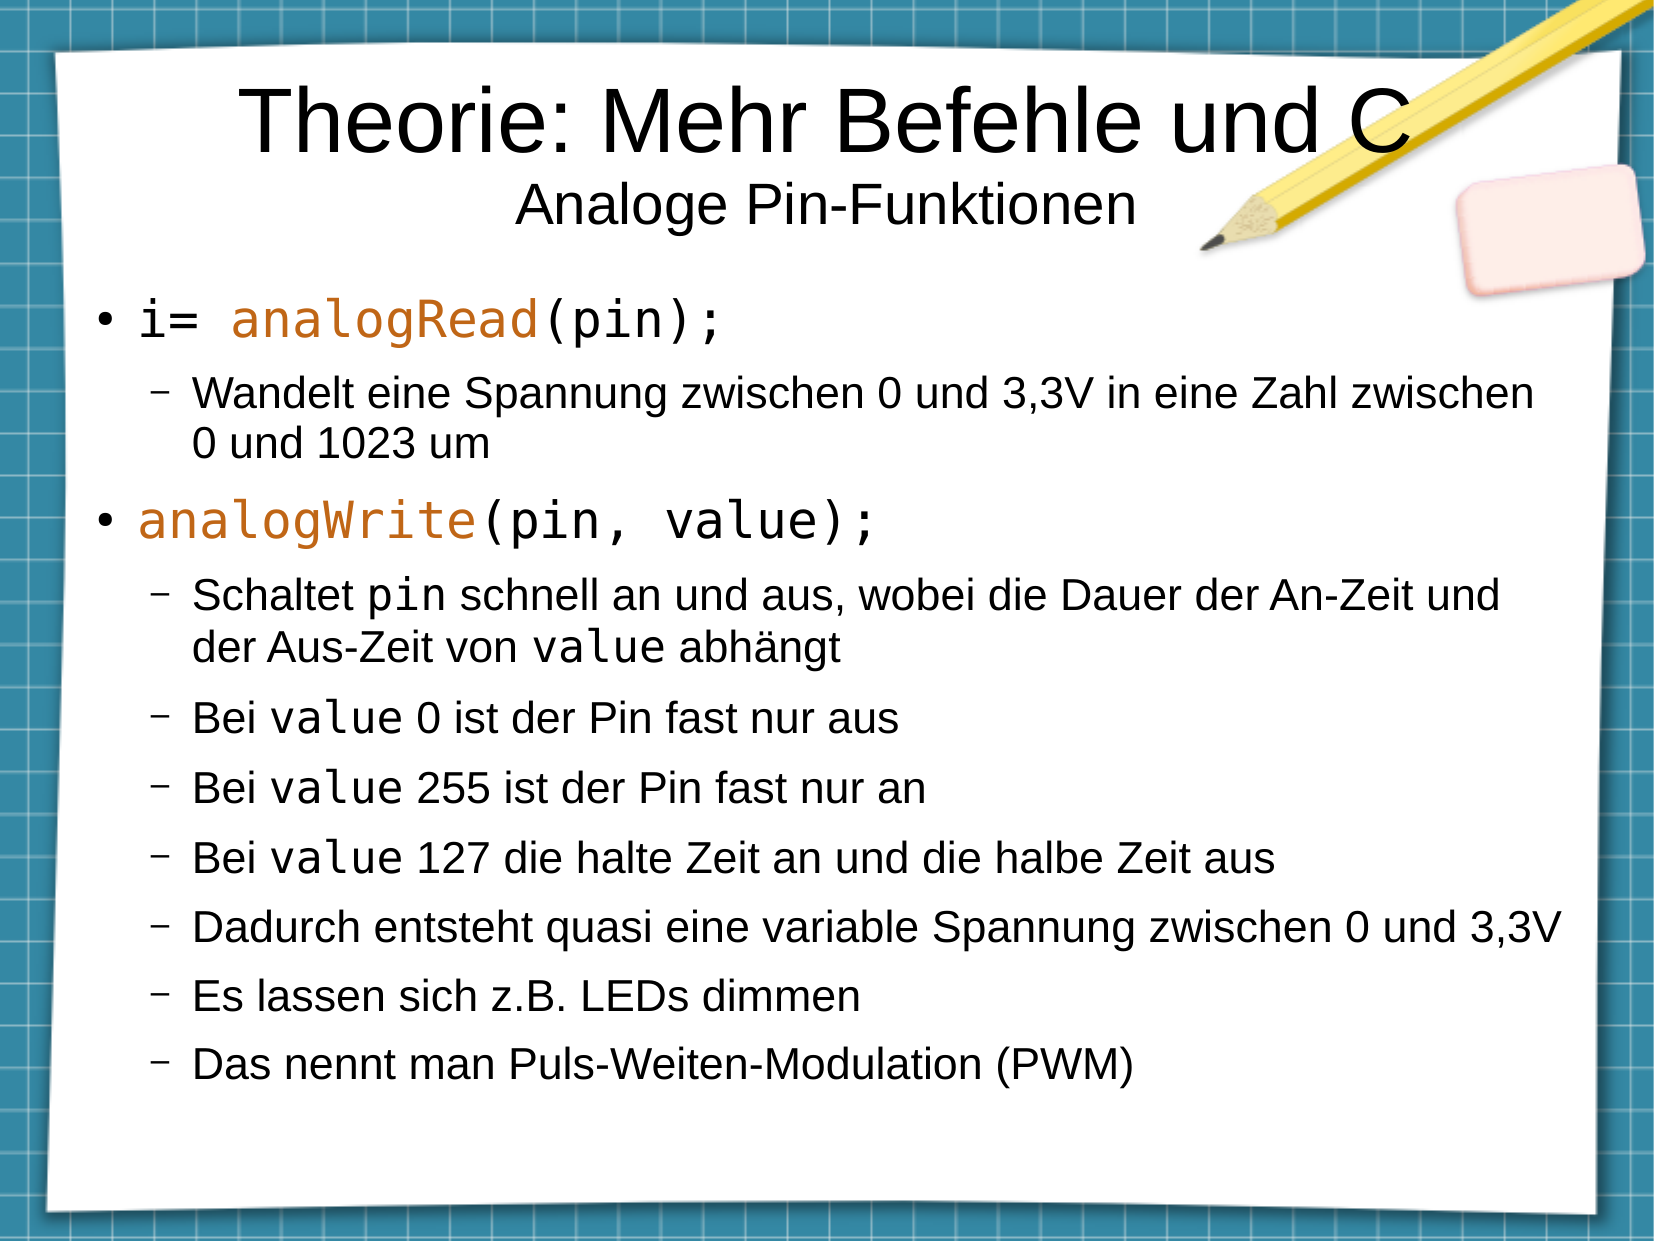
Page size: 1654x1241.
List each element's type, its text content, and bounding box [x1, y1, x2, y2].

picture [0, 0, 1654, 1241]
title Theorie: Mehr Befehle und C Analoge Pin-Funktionen [82, 49, 1571, 257]
list i= analogRead(pin); Wandelt eine Spannung zwischen 0 und 3,3V in eine Zahl zwischen 0 und 1023 um analogWrite(pin, value); Schaltet pin schnell an und aus, wobei die Dauer der An-Zeit und der Aus-Zeit von value abhängt Bei value 0 ist der Pin fast nur aus Bei value 255 ist der Pin fast nur an Bei value 127 die halte Zeit an und die halbe Zeit aus Dadurch entsteht quasi eine variable Spannung zwischen 0 und 3,3V Es lassen sich z.B. LEDs dimmen Das nennt man Puls-Weiten-Modulation (PWM) [82, 290, 1571, 1146]
